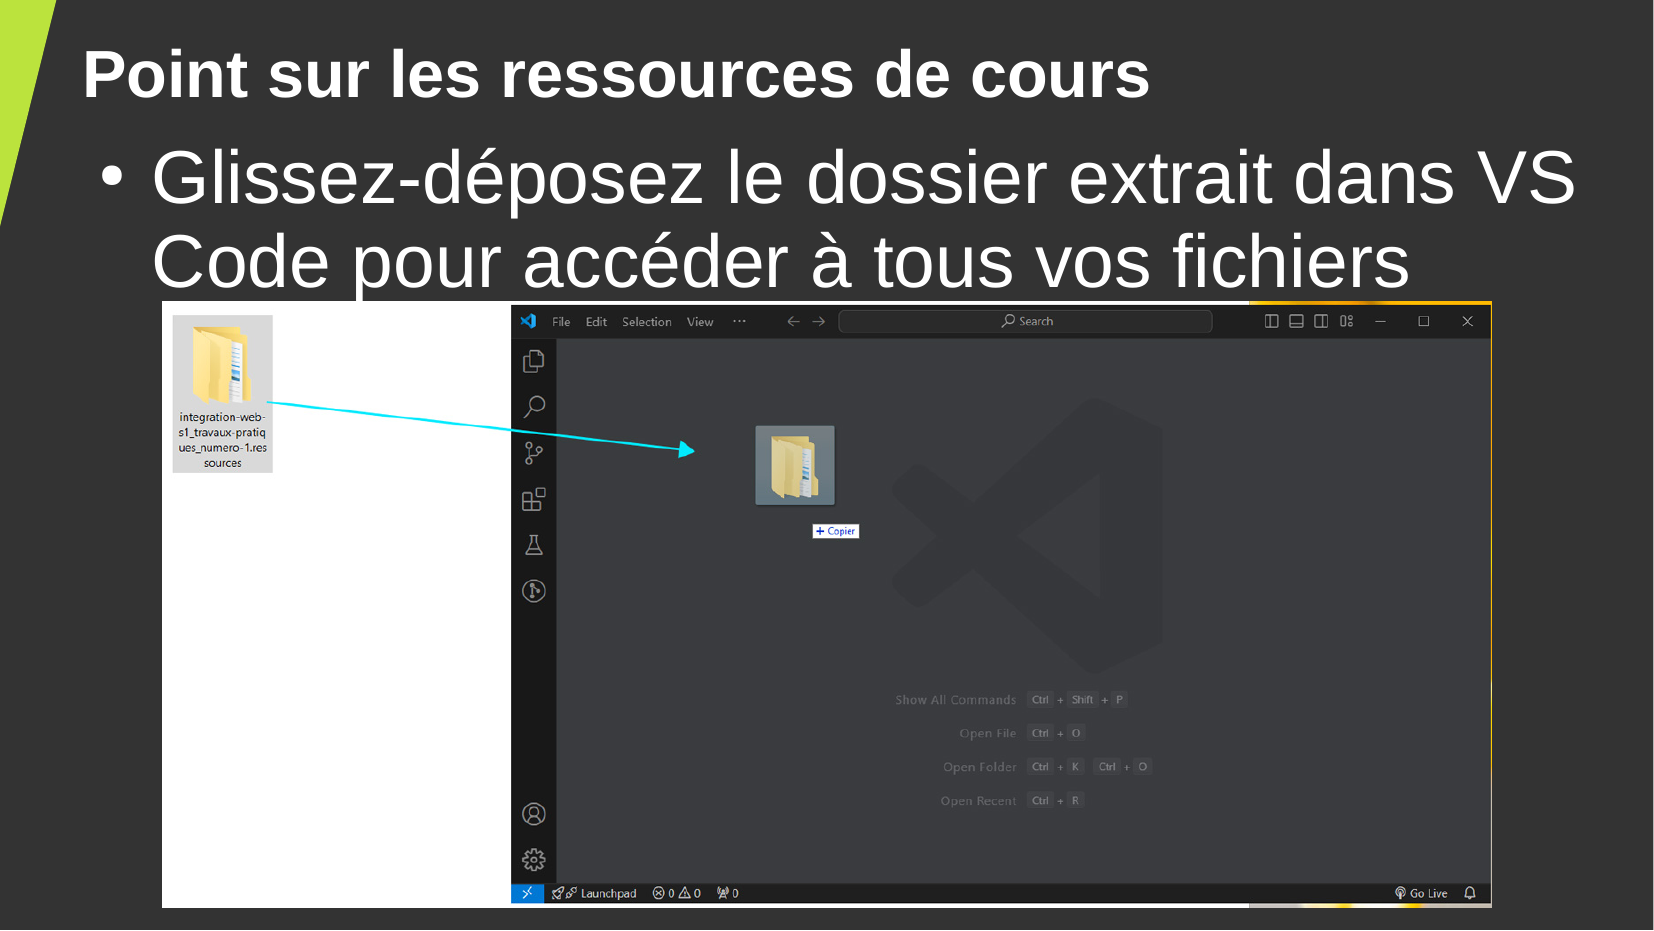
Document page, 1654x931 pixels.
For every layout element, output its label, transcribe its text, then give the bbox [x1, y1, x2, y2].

text_box [0, 0, 57, 227]
picture [162, 301, 1492, 908]
list Glissez-déposez le dossier extrait dans VS Code pour accéder à tous vos fichiers [80, 135, 1620, 378]
title Point sur les ressources de cours [82, 37, 1571, 122]
